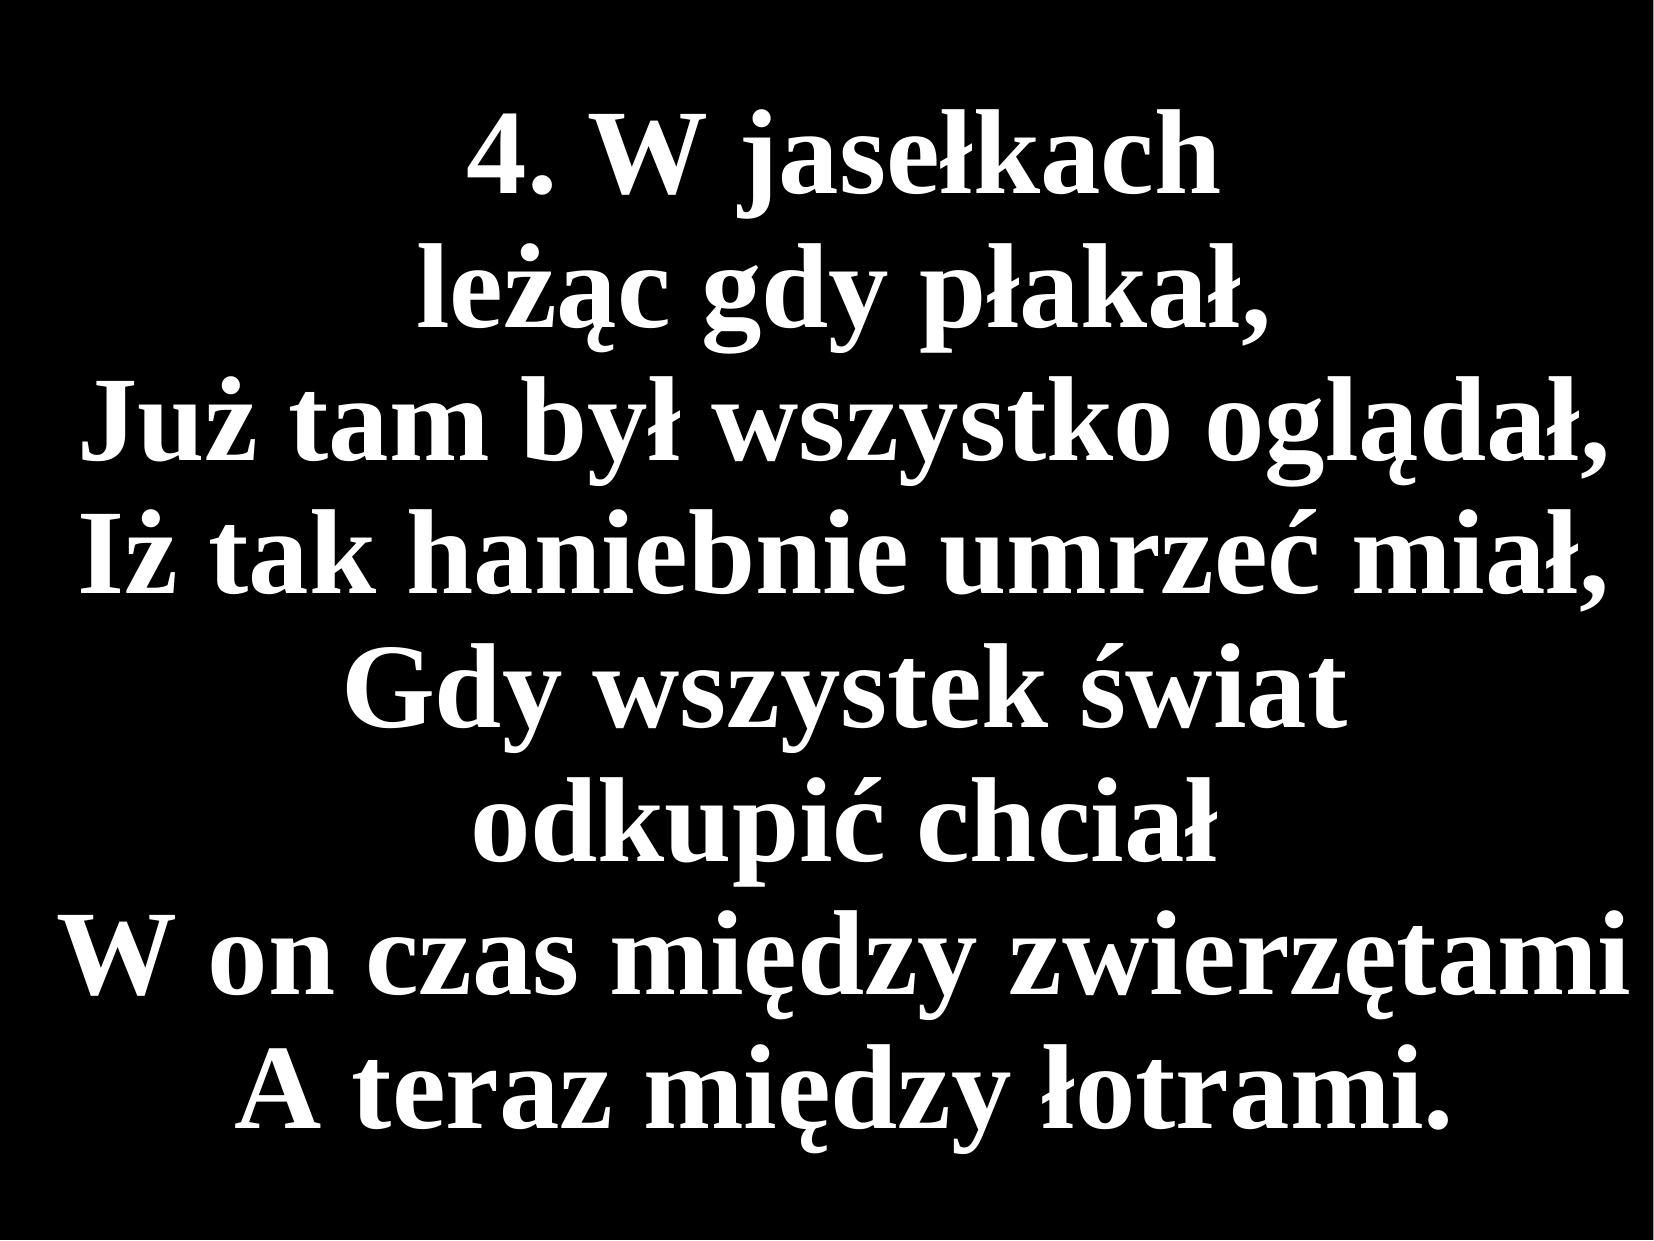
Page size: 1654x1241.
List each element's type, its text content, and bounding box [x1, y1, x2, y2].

subtitle 4. W jasełkach leżąc gdy płakał, Już tam był wszystko oglądał, Iż tak haniebnie umrzeć miał, Gdy wszystek świat odkupić chciał W on czas między zwierzętami A teraz między łotrami. [0, 0, 1654, 1241]
